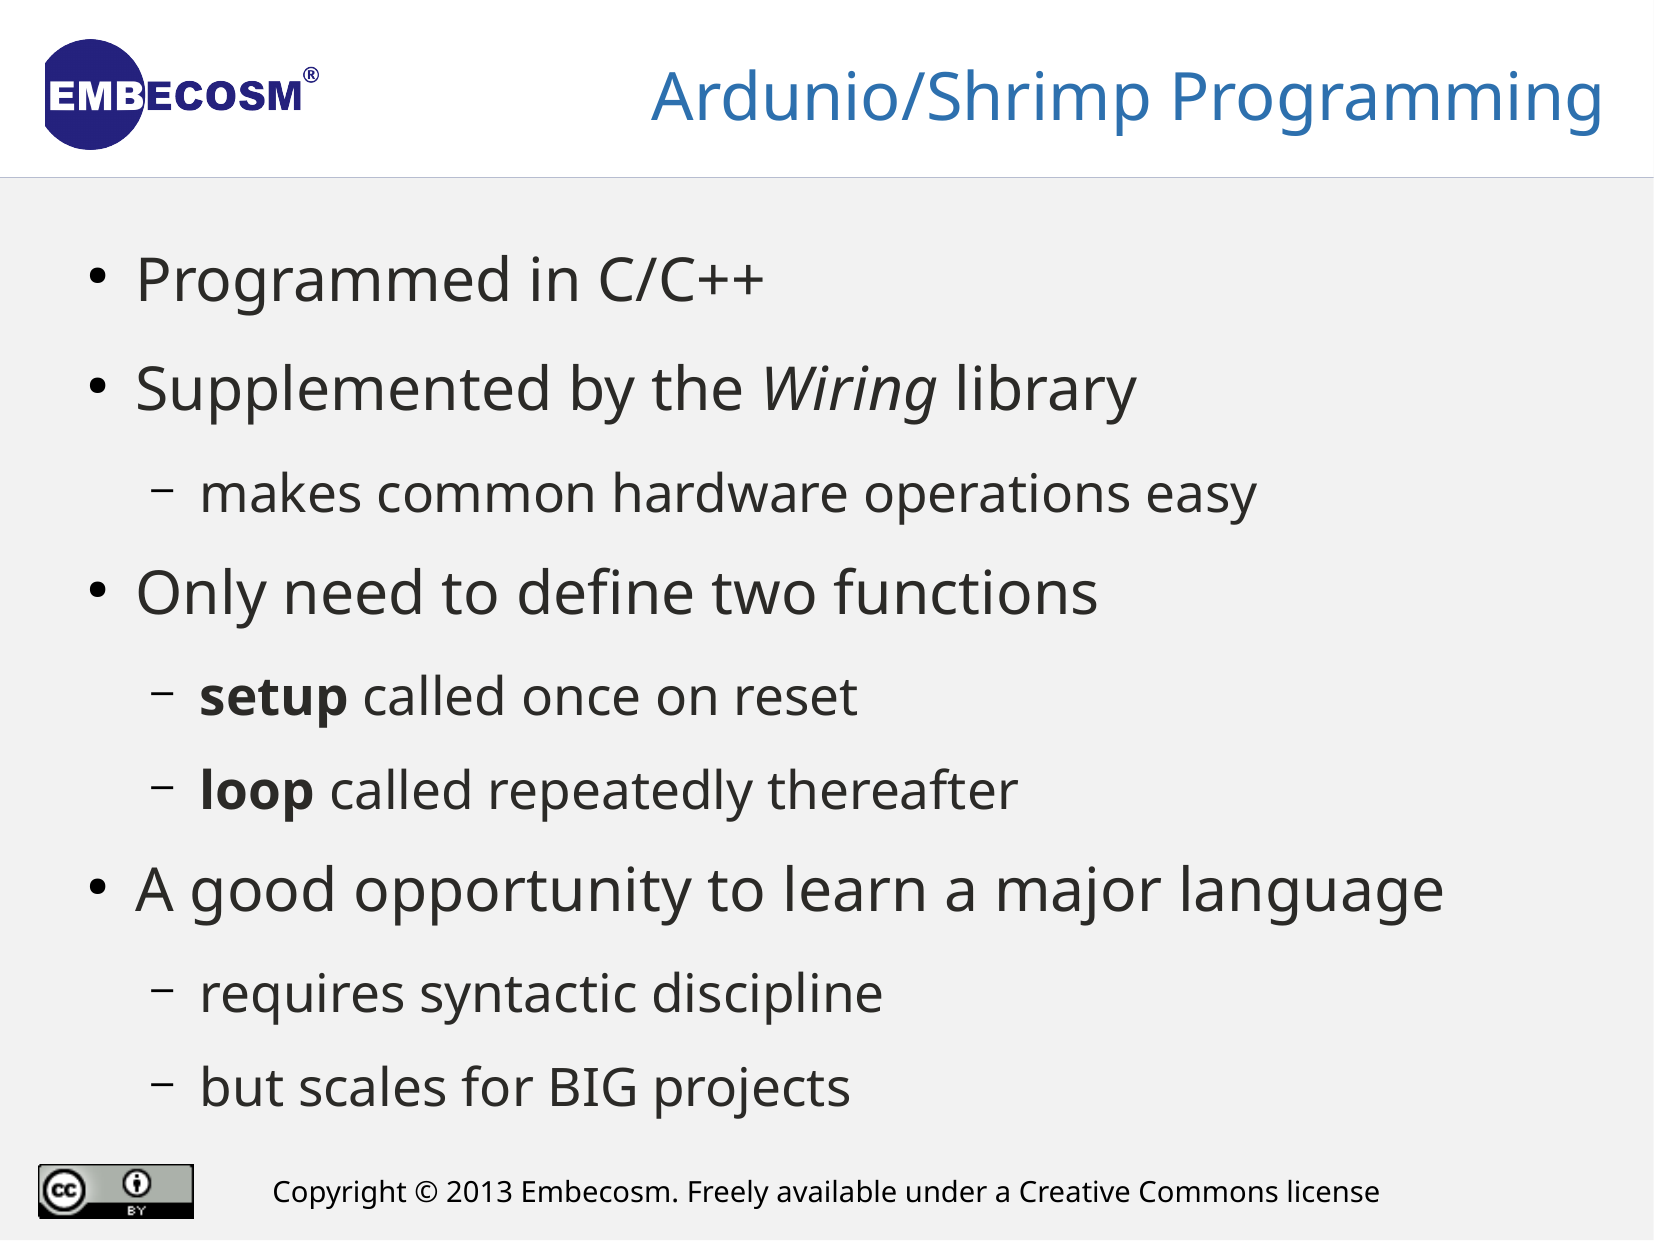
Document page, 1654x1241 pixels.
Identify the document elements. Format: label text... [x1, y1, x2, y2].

picture [38, 1164, 194, 1219]
list Programmed in C/C++ Supplemented by the Wiring library makes common hardware operations easy Only need to define two functions setup called once on reset loop called repeatedly thereafter A good opportunity to learn a major language requires syntactic discipline but scales for BIG projects [70, 236, 1595, 1123]
title Ardunio/Shrimp Programming [330, 23, 1607, 166]
picture [45, 39, 319, 150]
